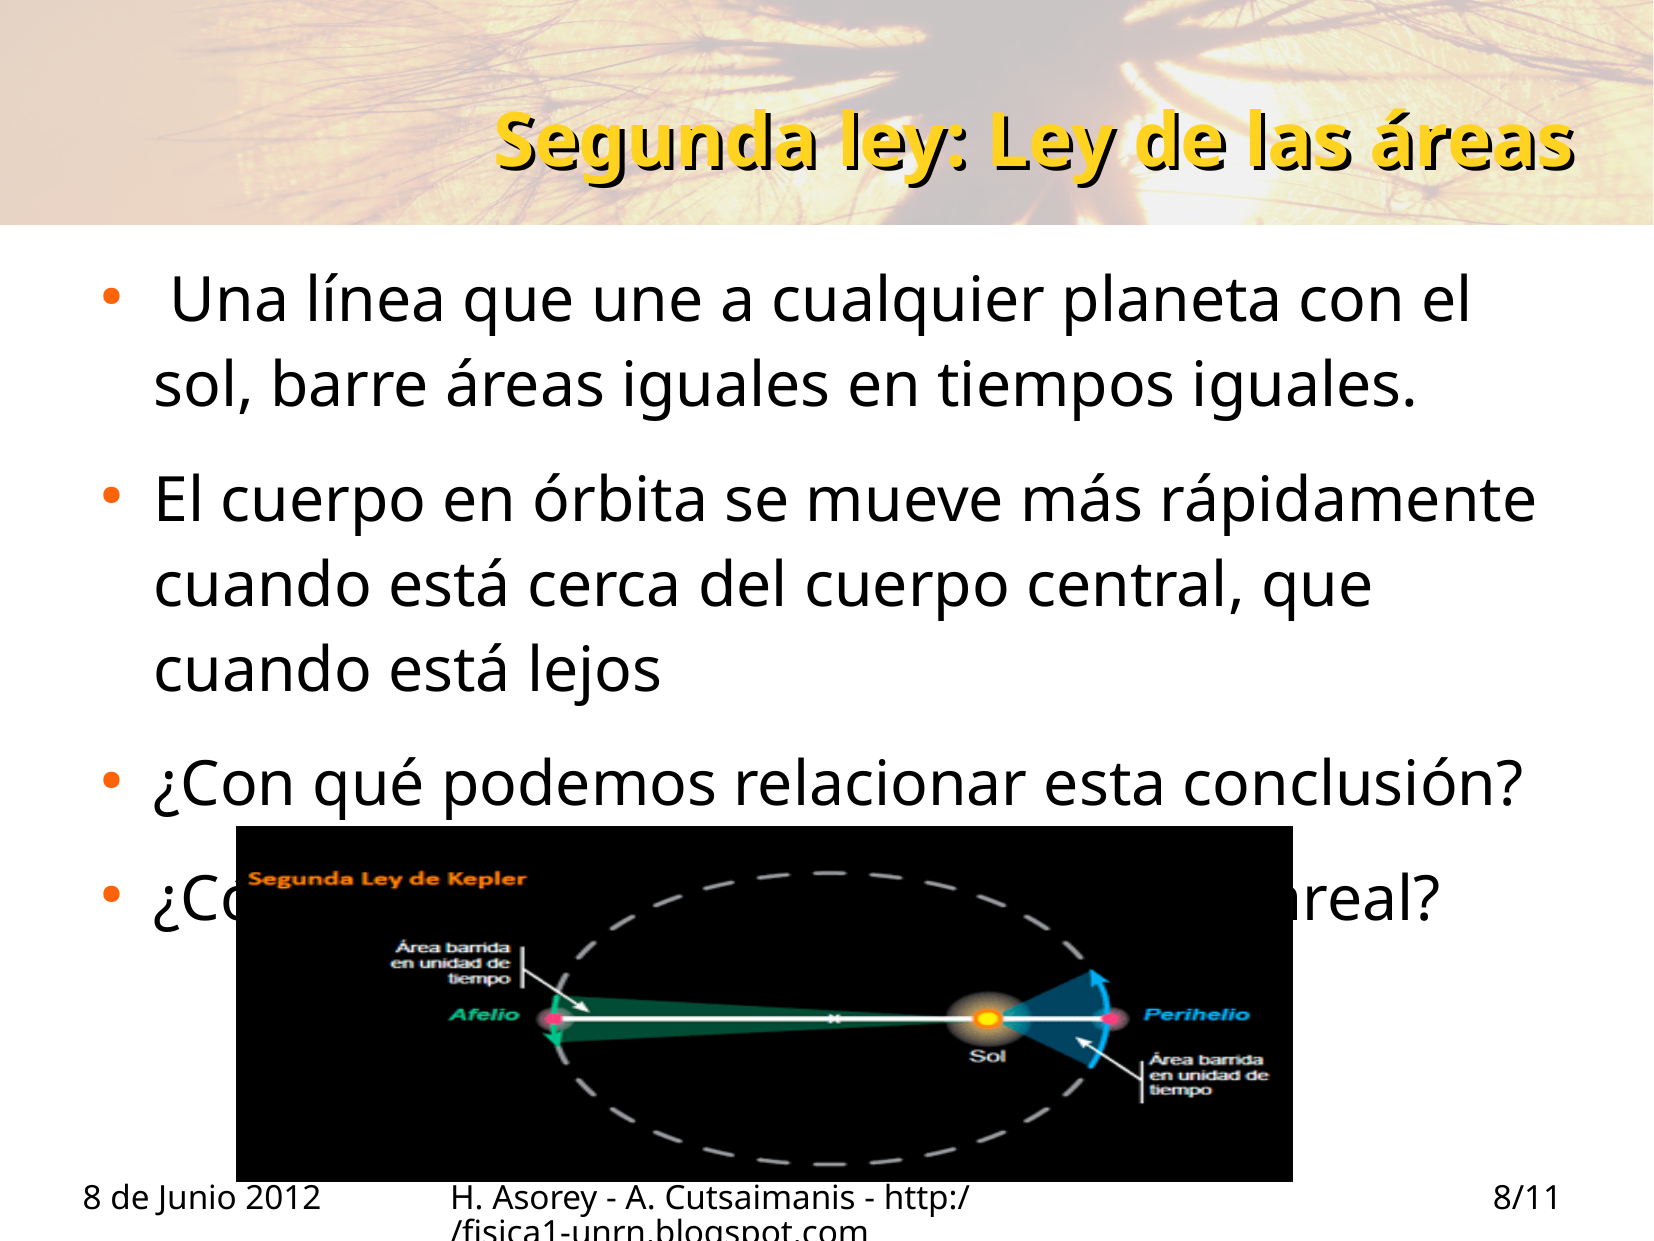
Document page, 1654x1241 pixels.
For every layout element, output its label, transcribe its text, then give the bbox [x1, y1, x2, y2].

list Una línea que une a cualquier planeta con el sol, barre áreas iguales en tiempos iguales. El cuerpo en órbita se mueve más rápidamente cuando está cerca del cuerpo central, que cuando está lejos ¿Con qué podemos relacionar esta conclusión? ¿Cómo podemos calcular la velocidad areal? [82, 255, 1571, 1156]
title Segunda ley: Ley de las áreas [86, 49, 1576, 226]
picture [236, 826, 1293, 1182]
picture [0, 0, 1654, 225]
